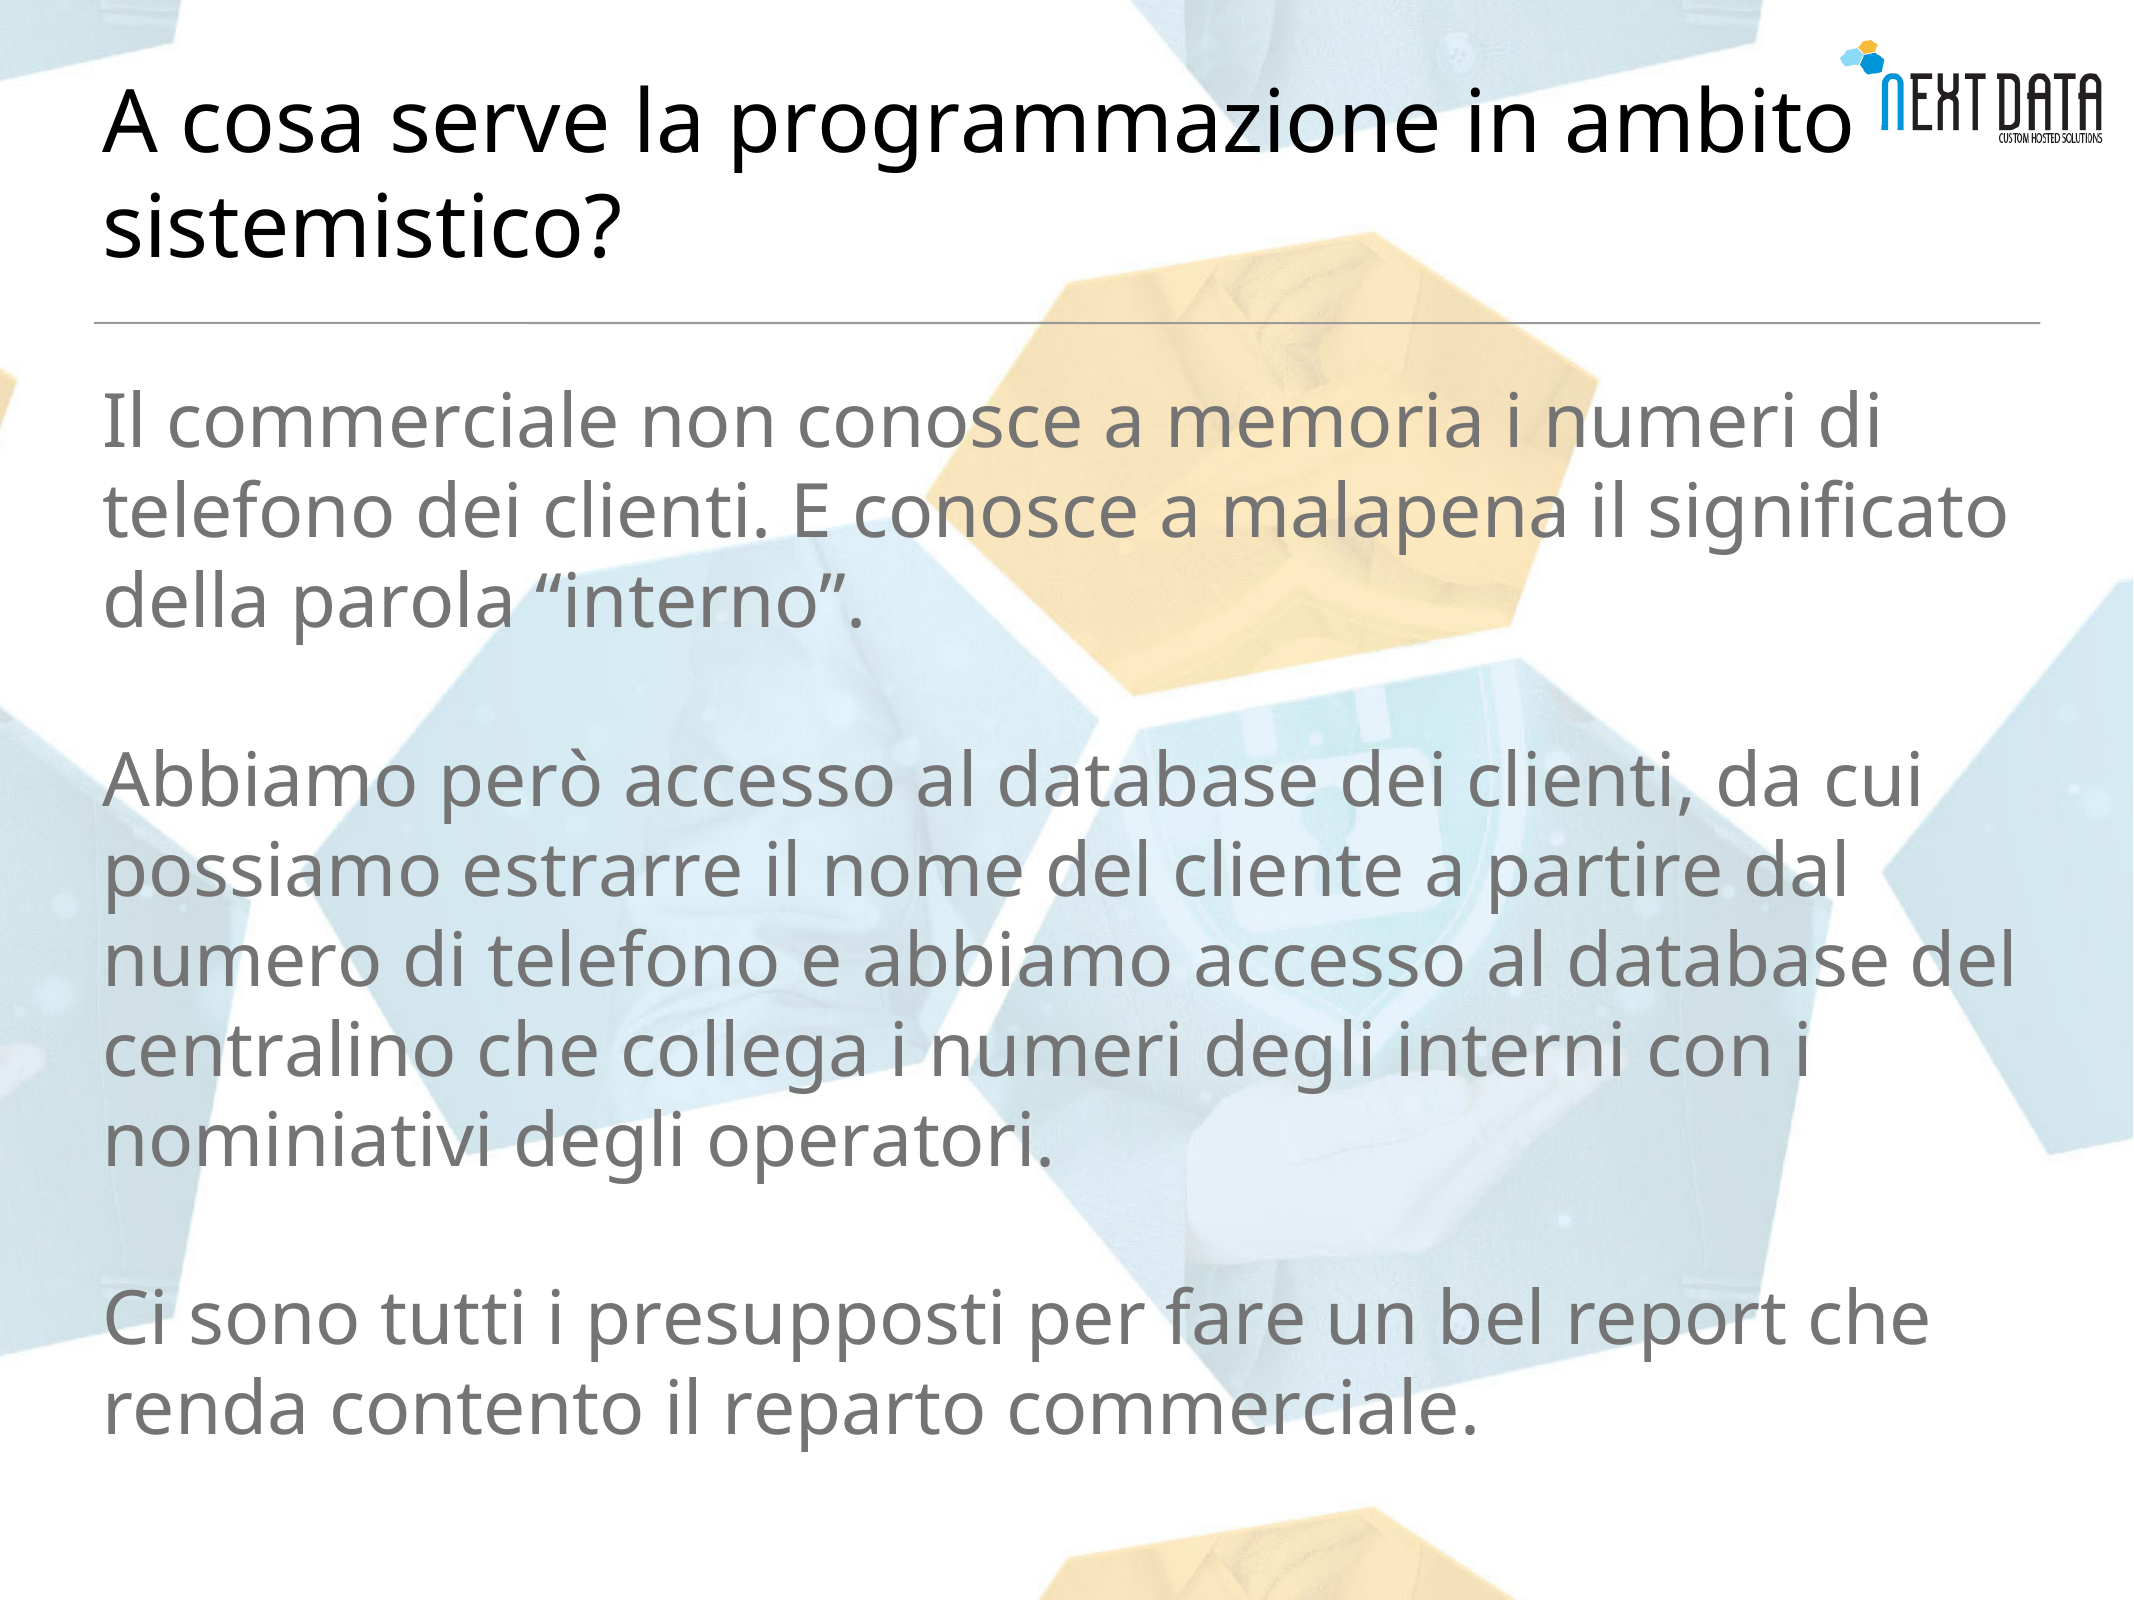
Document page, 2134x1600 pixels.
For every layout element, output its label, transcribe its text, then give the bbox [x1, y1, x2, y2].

picture [0, 0, 2134, 1600]
text_box Il commerciale non conosce a memoria i numeri di telefono dei clienti. E conosce a malapena il significato della parola “interno”. Abbiamo però accesso al database dei clienti, da cui possiamo estrarre il nome del cliente a partire dal numero di telefono e abbiamo accesso al database del centralino che collega i numeri degli interni con i nominiativi degli operatori. Ci sono tutti i presupposti per fare un bel report che renda contento il reparto commerciale. [93, 364, 2040, 1459]
text_box A cosa serve la programmazione in ambito sistemistico? [93, 54, 2040, 284]
